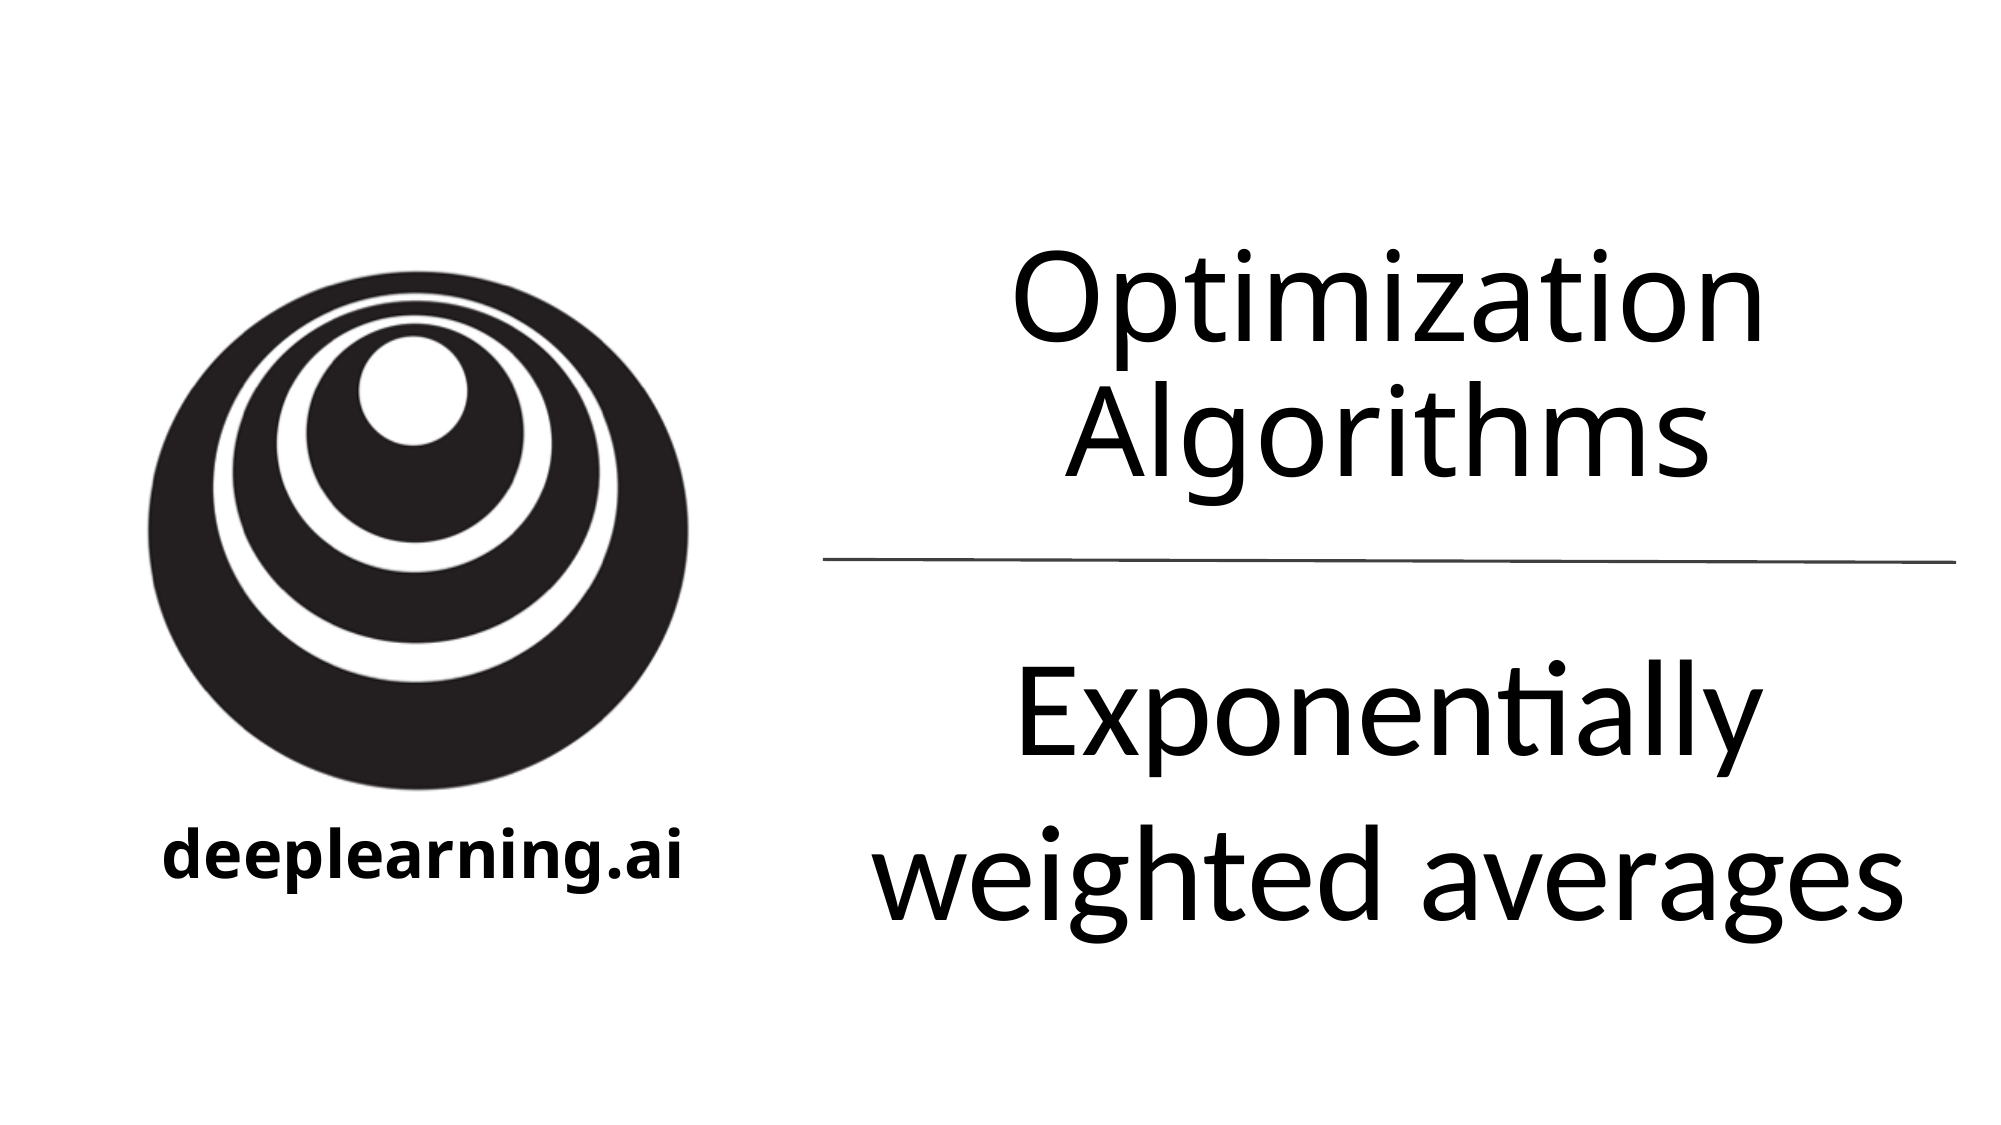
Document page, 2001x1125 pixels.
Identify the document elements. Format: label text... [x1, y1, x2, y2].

text_box Exponentially weighted averages [793, 610, 1986, 956]
picture [108, 234, 739, 768]
text_box deeplearning.ai [56, 768, 790, 901]
title Optimization Algorithms [929, 194, 1850, 512]
